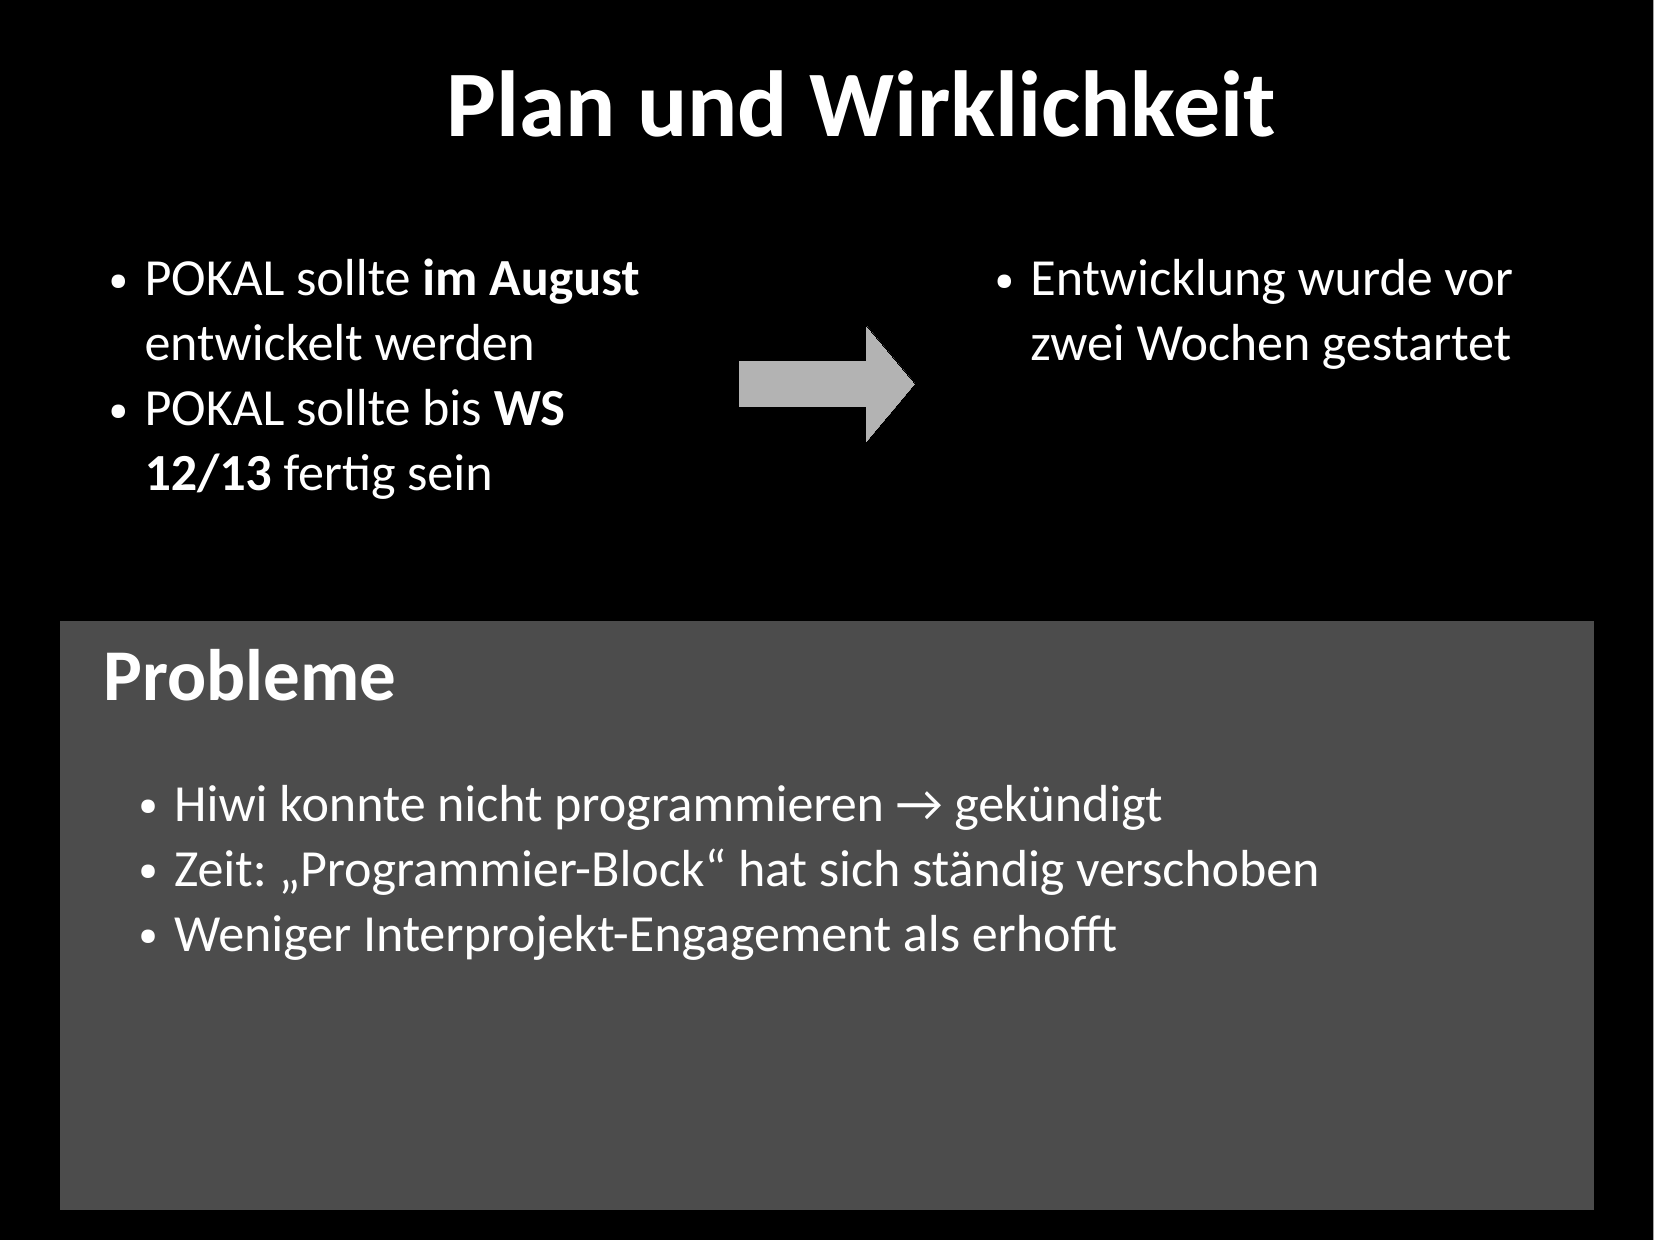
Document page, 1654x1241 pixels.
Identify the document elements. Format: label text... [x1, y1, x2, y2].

text_box Entwicklung wurde vor zwei Wochen gestartet [944, 236, 1565, 620]
text_box Plan und Wirklichkeit [432, 59, 1595, 189]
text_box [59, 620, 1595, 1211]
text_box Hiwi konnte nicht programmieren → gekündigt Zeit: „Programmier-Block“ hat sich ständig verschoben Weniger Interprojekt-Engagement als erhofft [88, 761, 1477, 1182]
text_box POKAL sollte im August entwickelt werden POKAL sollte bis WS 12/13 fertig sein [59, 236, 680, 620]
text_box [738, 324, 916, 443]
text_box Probleme [88, 638, 1251, 761]
